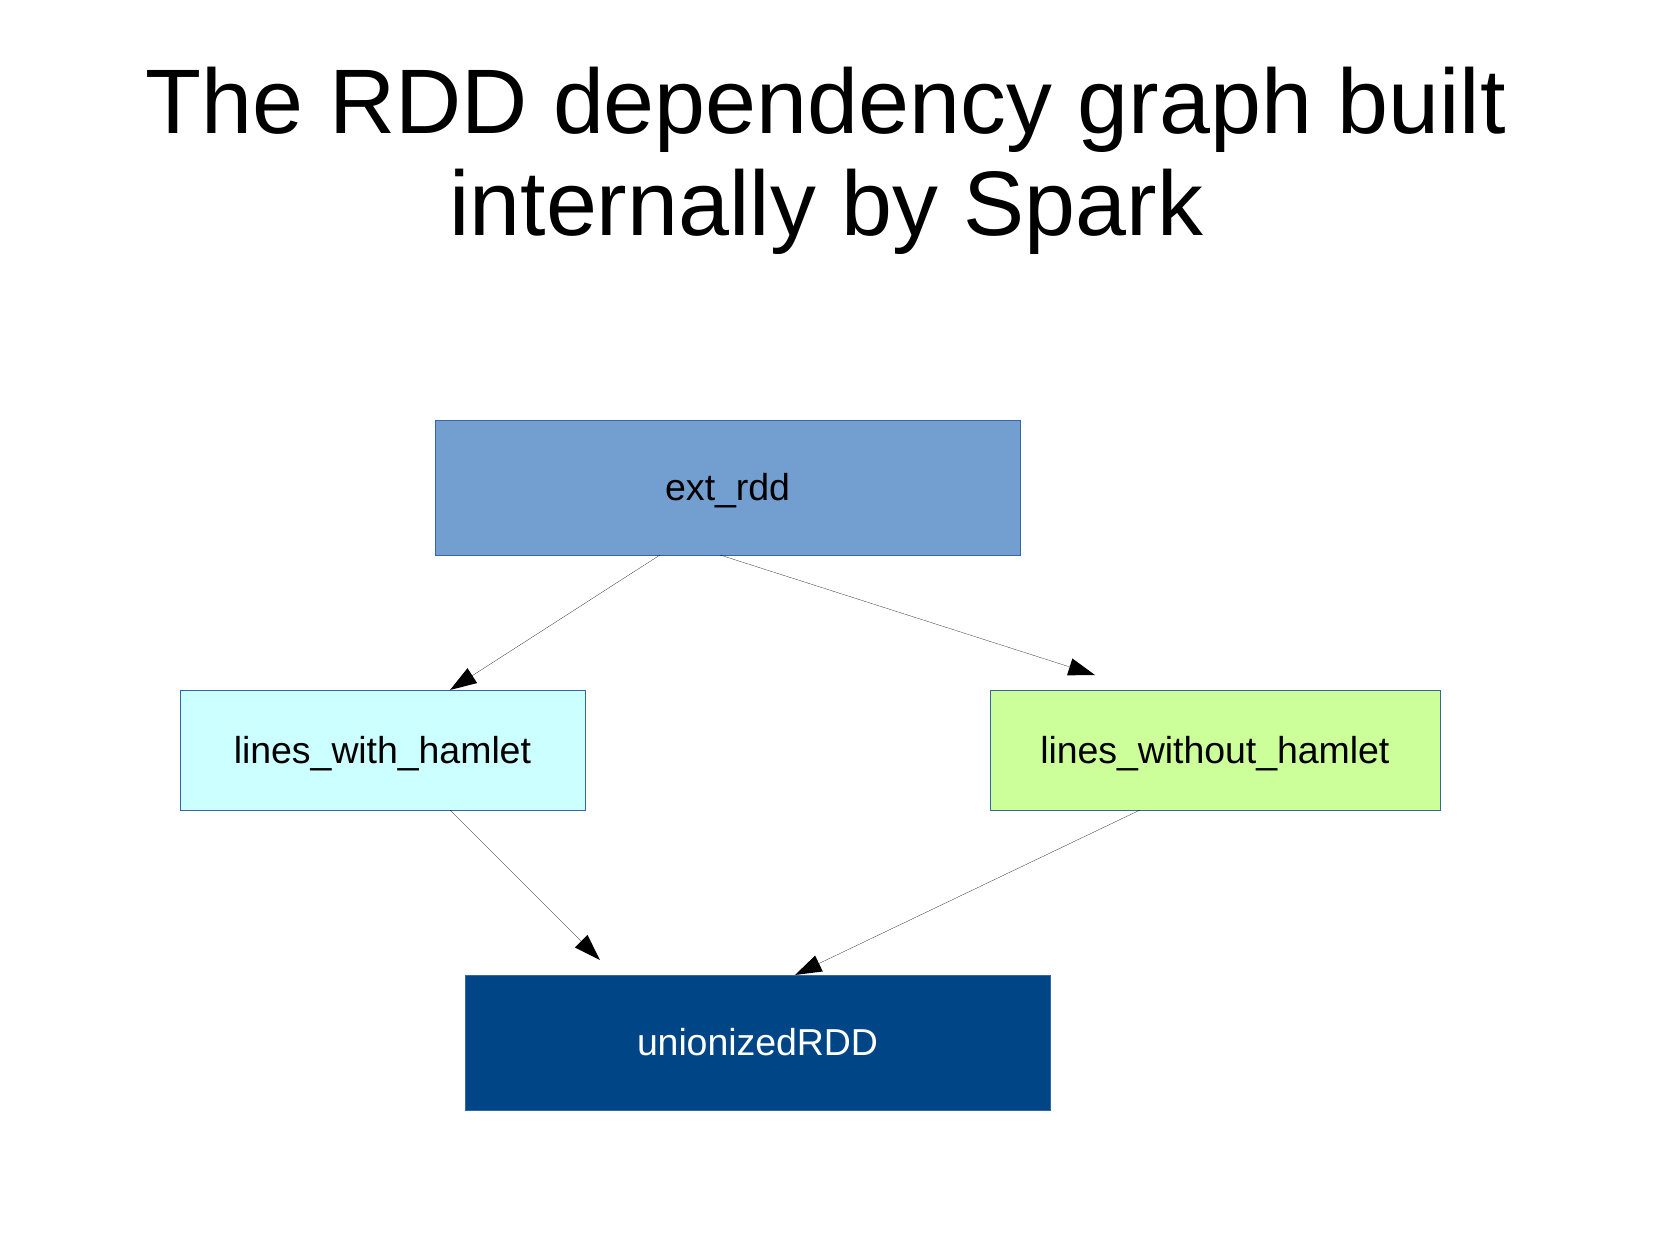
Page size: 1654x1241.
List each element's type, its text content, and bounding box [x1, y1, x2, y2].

text_box lines_without_hamlet [990, 690, 1441, 811]
text_box lines_with_hamlet [180, 690, 586, 811]
text_box unionizedRDD [465, 975, 1051, 1111]
text_box ext_rdd [435, 420, 1021, 556]
title The RDD dependency graph built internally by Spark [82, 49, 1571, 257]
